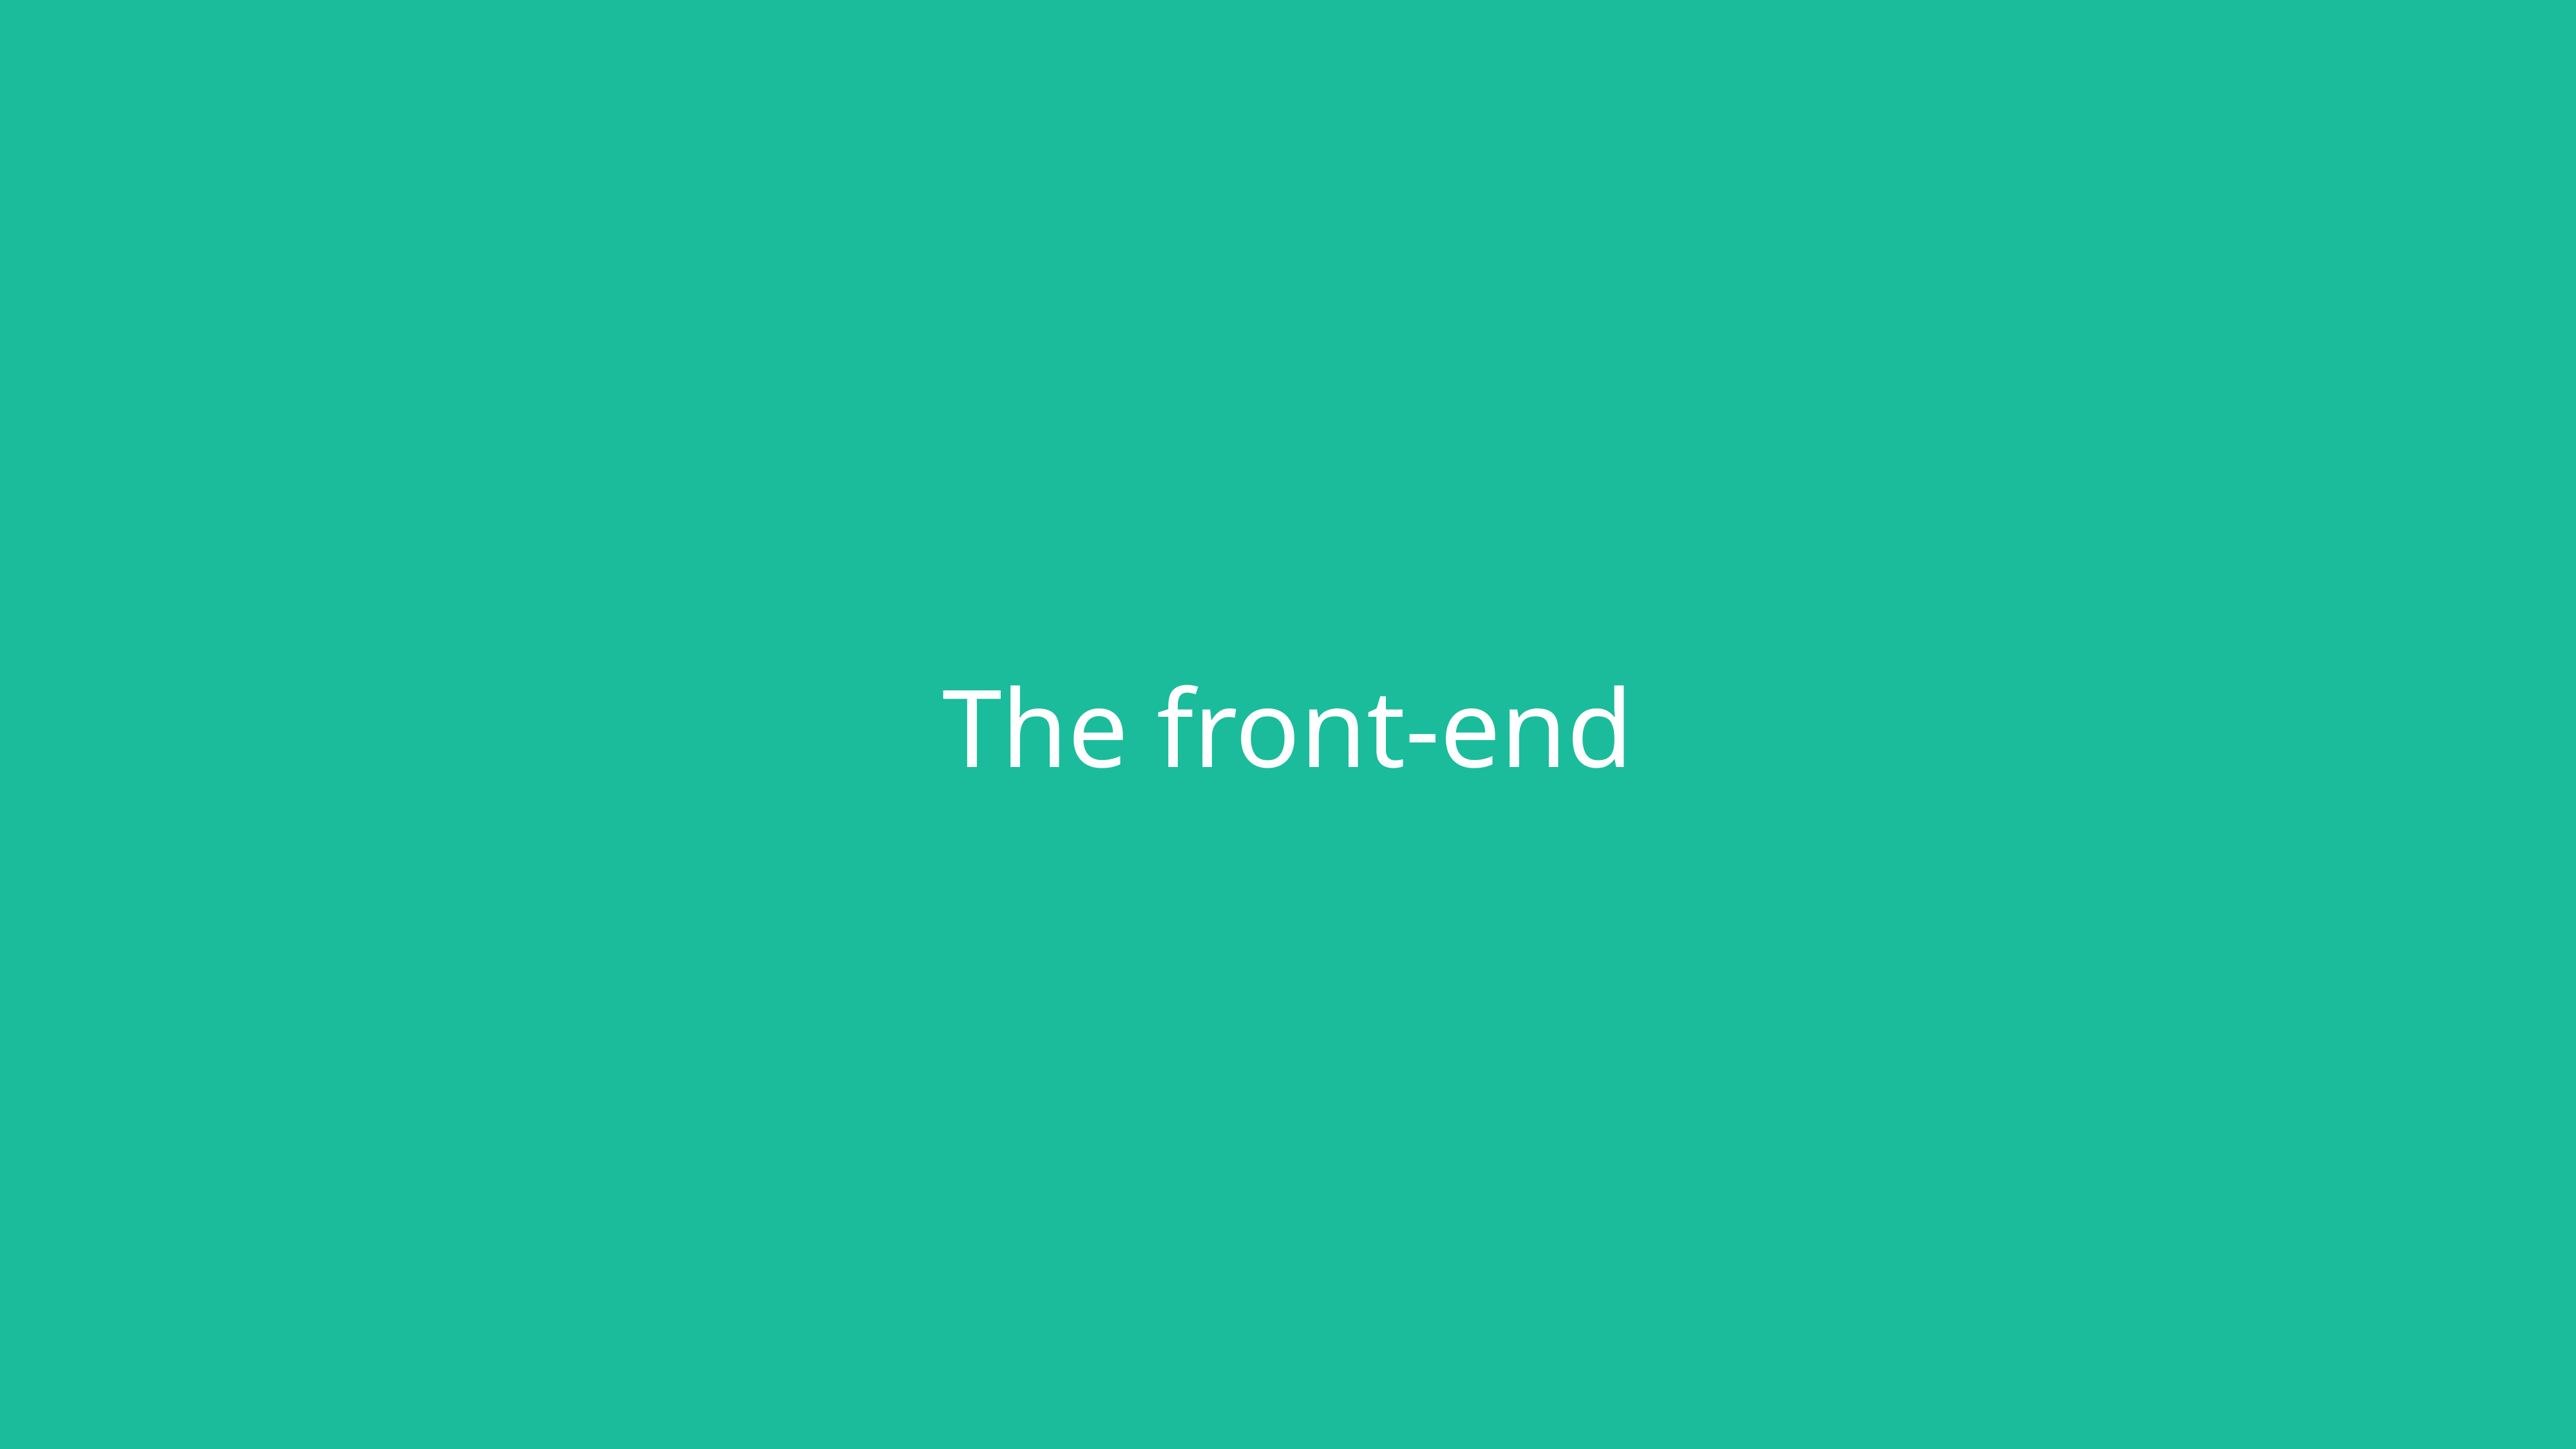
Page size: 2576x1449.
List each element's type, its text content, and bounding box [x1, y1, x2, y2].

text_box The front-end [937, 654, 1639, 795]
